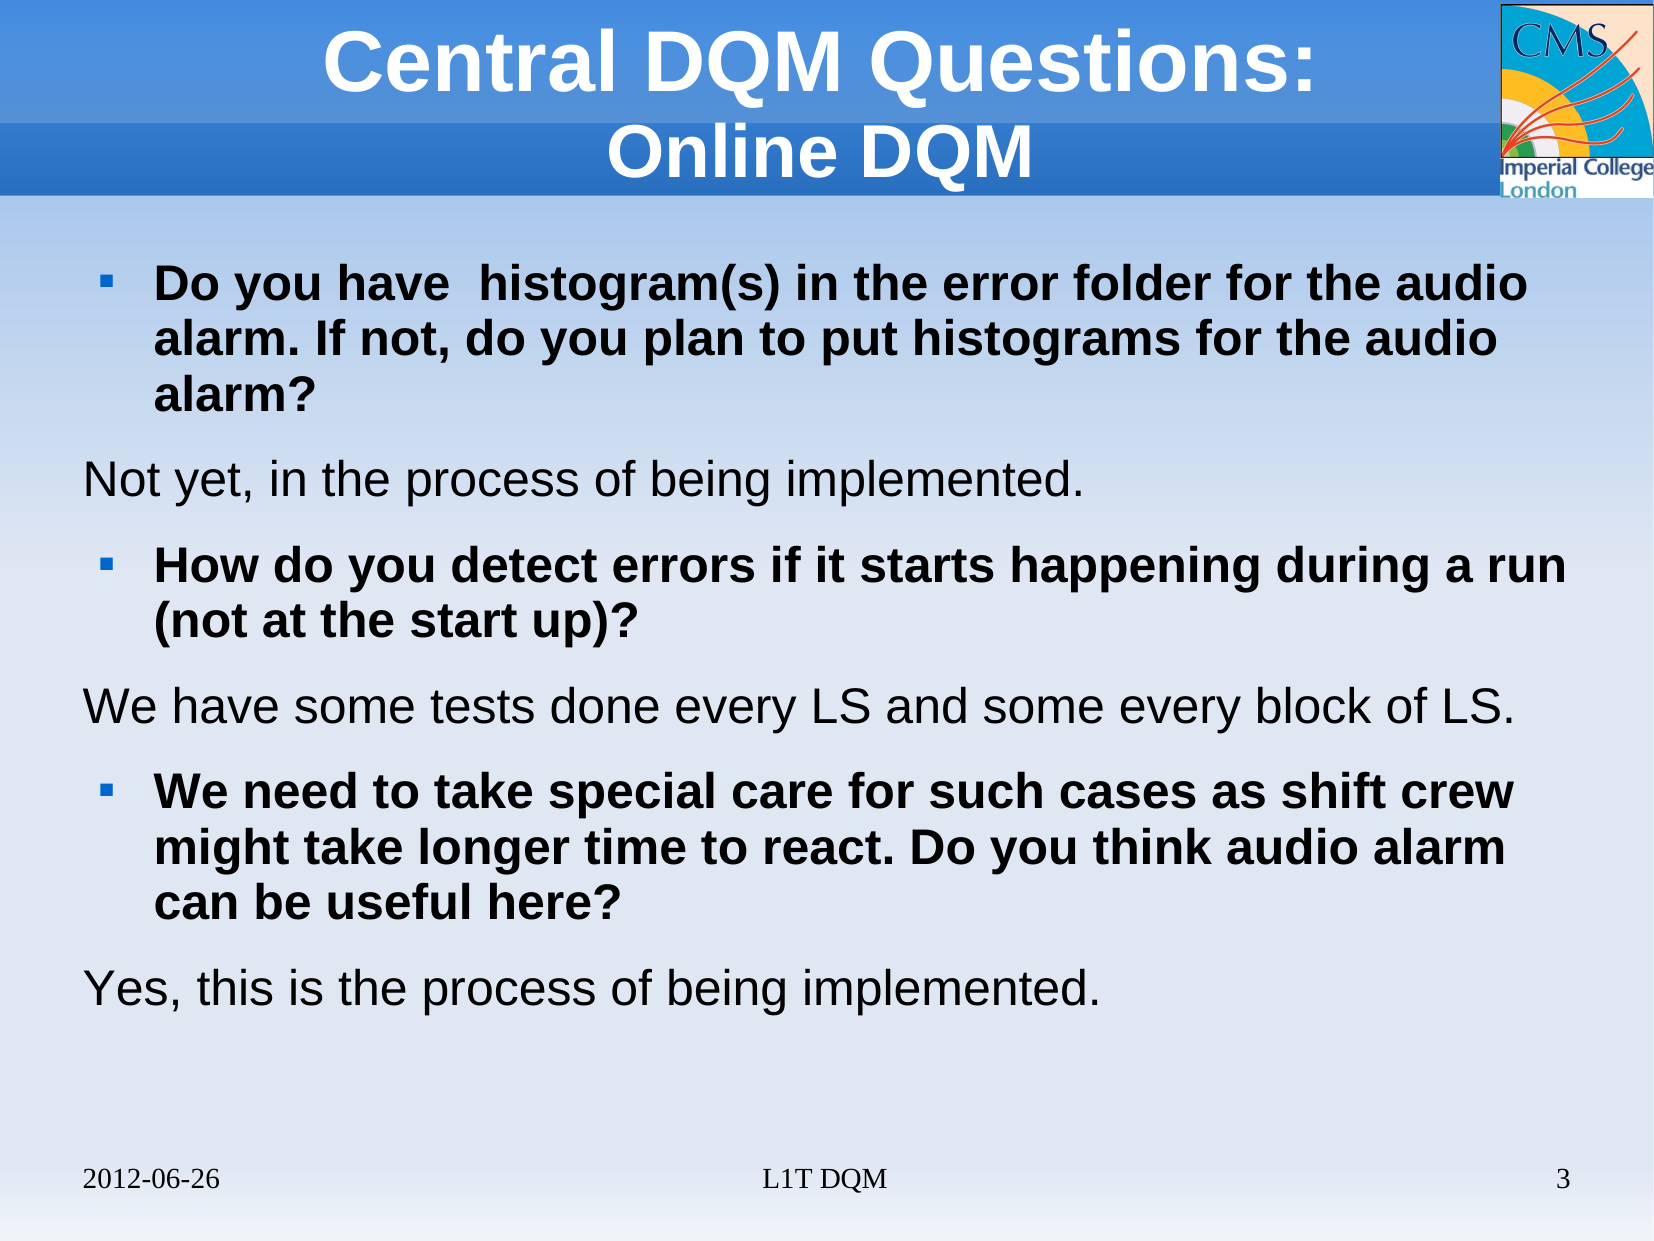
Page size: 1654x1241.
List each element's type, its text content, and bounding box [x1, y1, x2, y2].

picture [0, 0, 1654, 1241]
list Do you have histogram(s) in the error folder for the audio alarm. If not, do you plan to put histograms for the audio alarm? Not yet, in the process of being implemented. How do you detect errors if it starts happening during a run (not at the start up)? We have some tests done every LS and some every block of LS. We need to take special care for such cases as shift crew might take longer time to react. Do you think audio alarm can be useful here? Yes, this is the process of being implemented. [82, 254, 1571, 1187]
title Central DQM Questions: Online DQM [76, 0, 1565, 208]
